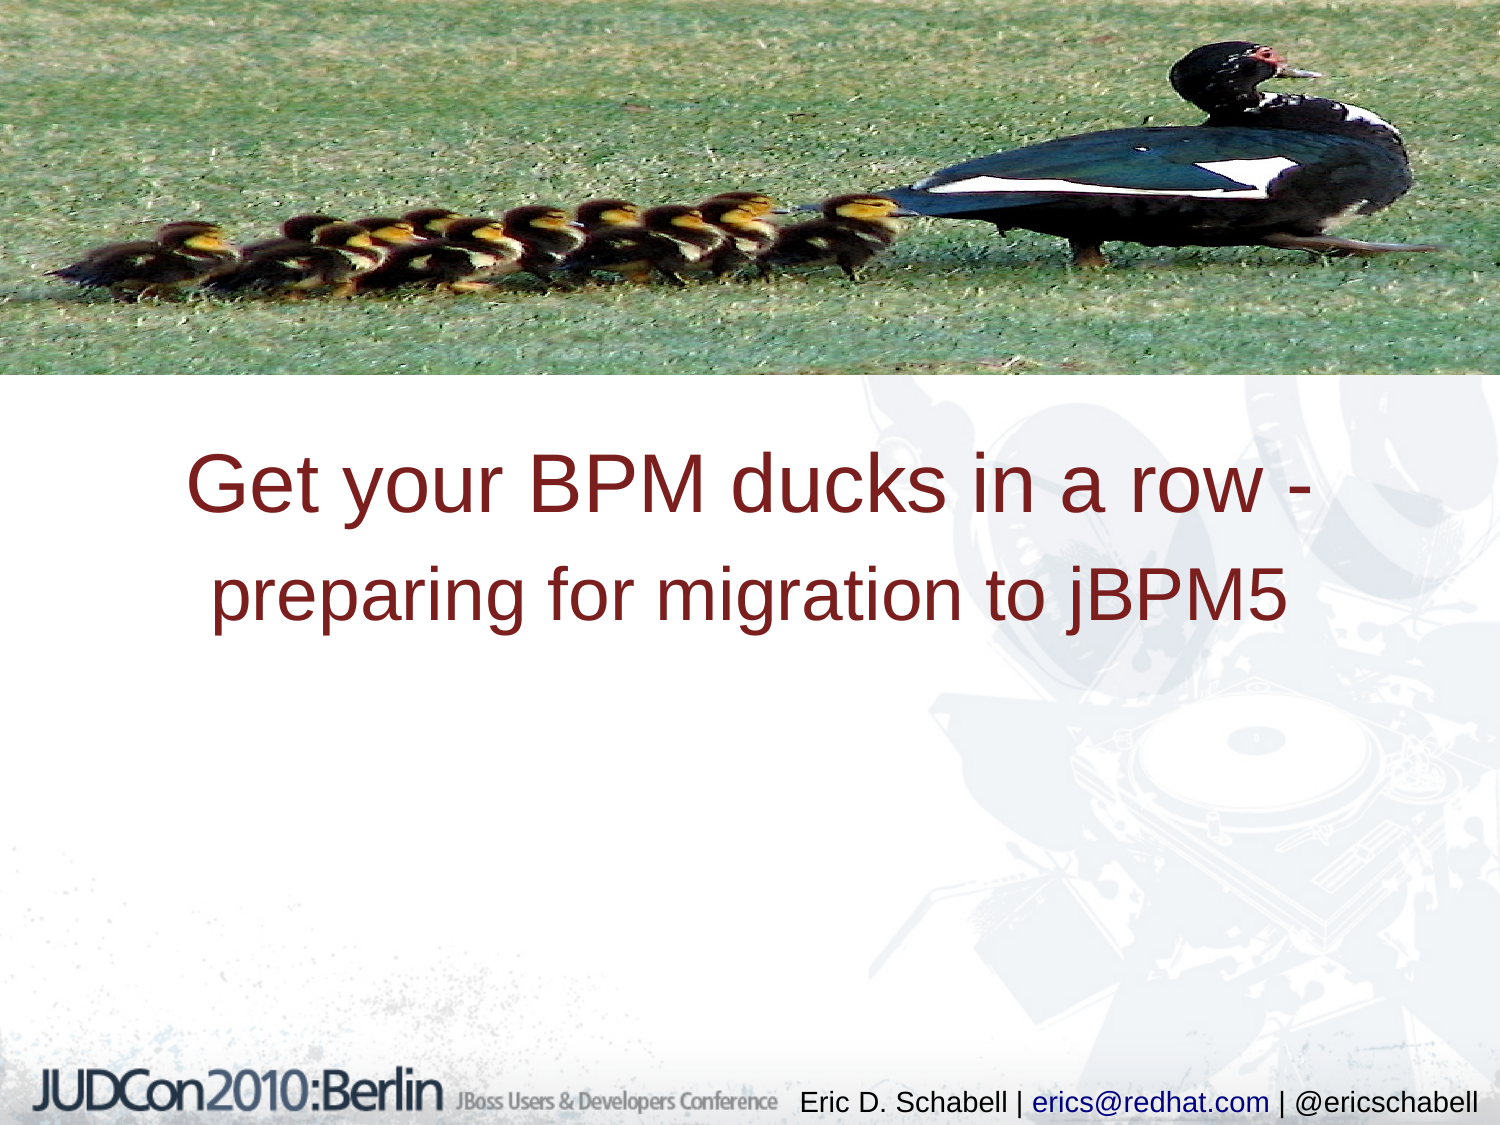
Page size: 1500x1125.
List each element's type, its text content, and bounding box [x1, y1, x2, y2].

picture [0, 0, 1500, 1125]
subtitle Get your BPM ducks in a row - preparing for migration to jBPM5 [112, 376, 1388, 1125]
